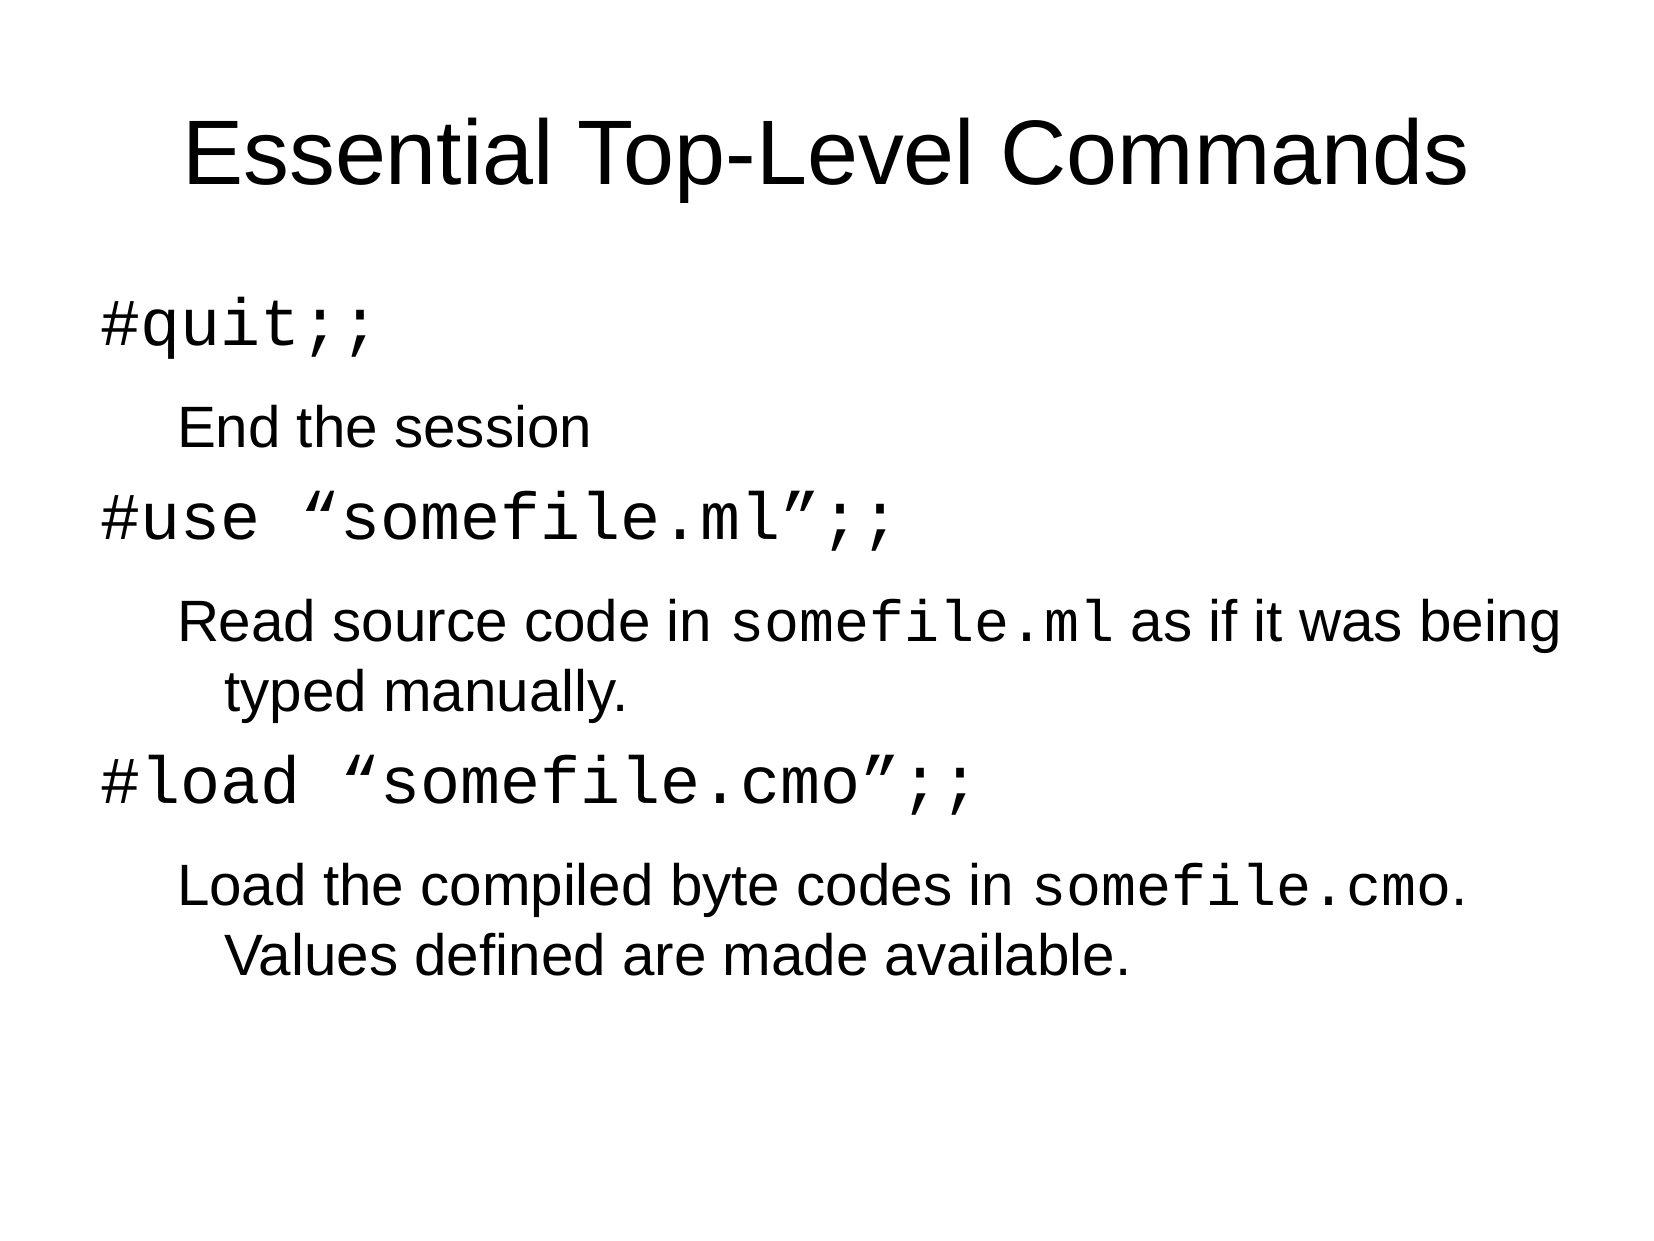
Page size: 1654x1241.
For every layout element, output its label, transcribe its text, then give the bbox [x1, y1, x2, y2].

list #quit;; End the session #use “somefile.ml”;; Read source code in somefile.ml as if it was being typed manually. #load “somefile.cmo”;; Load the compiled byte codes in somefile.cmo. Values defined are made available. [82, 290, 1571, 1094]
title Essential Top-Level Commands [82, 56, 1571, 250]
